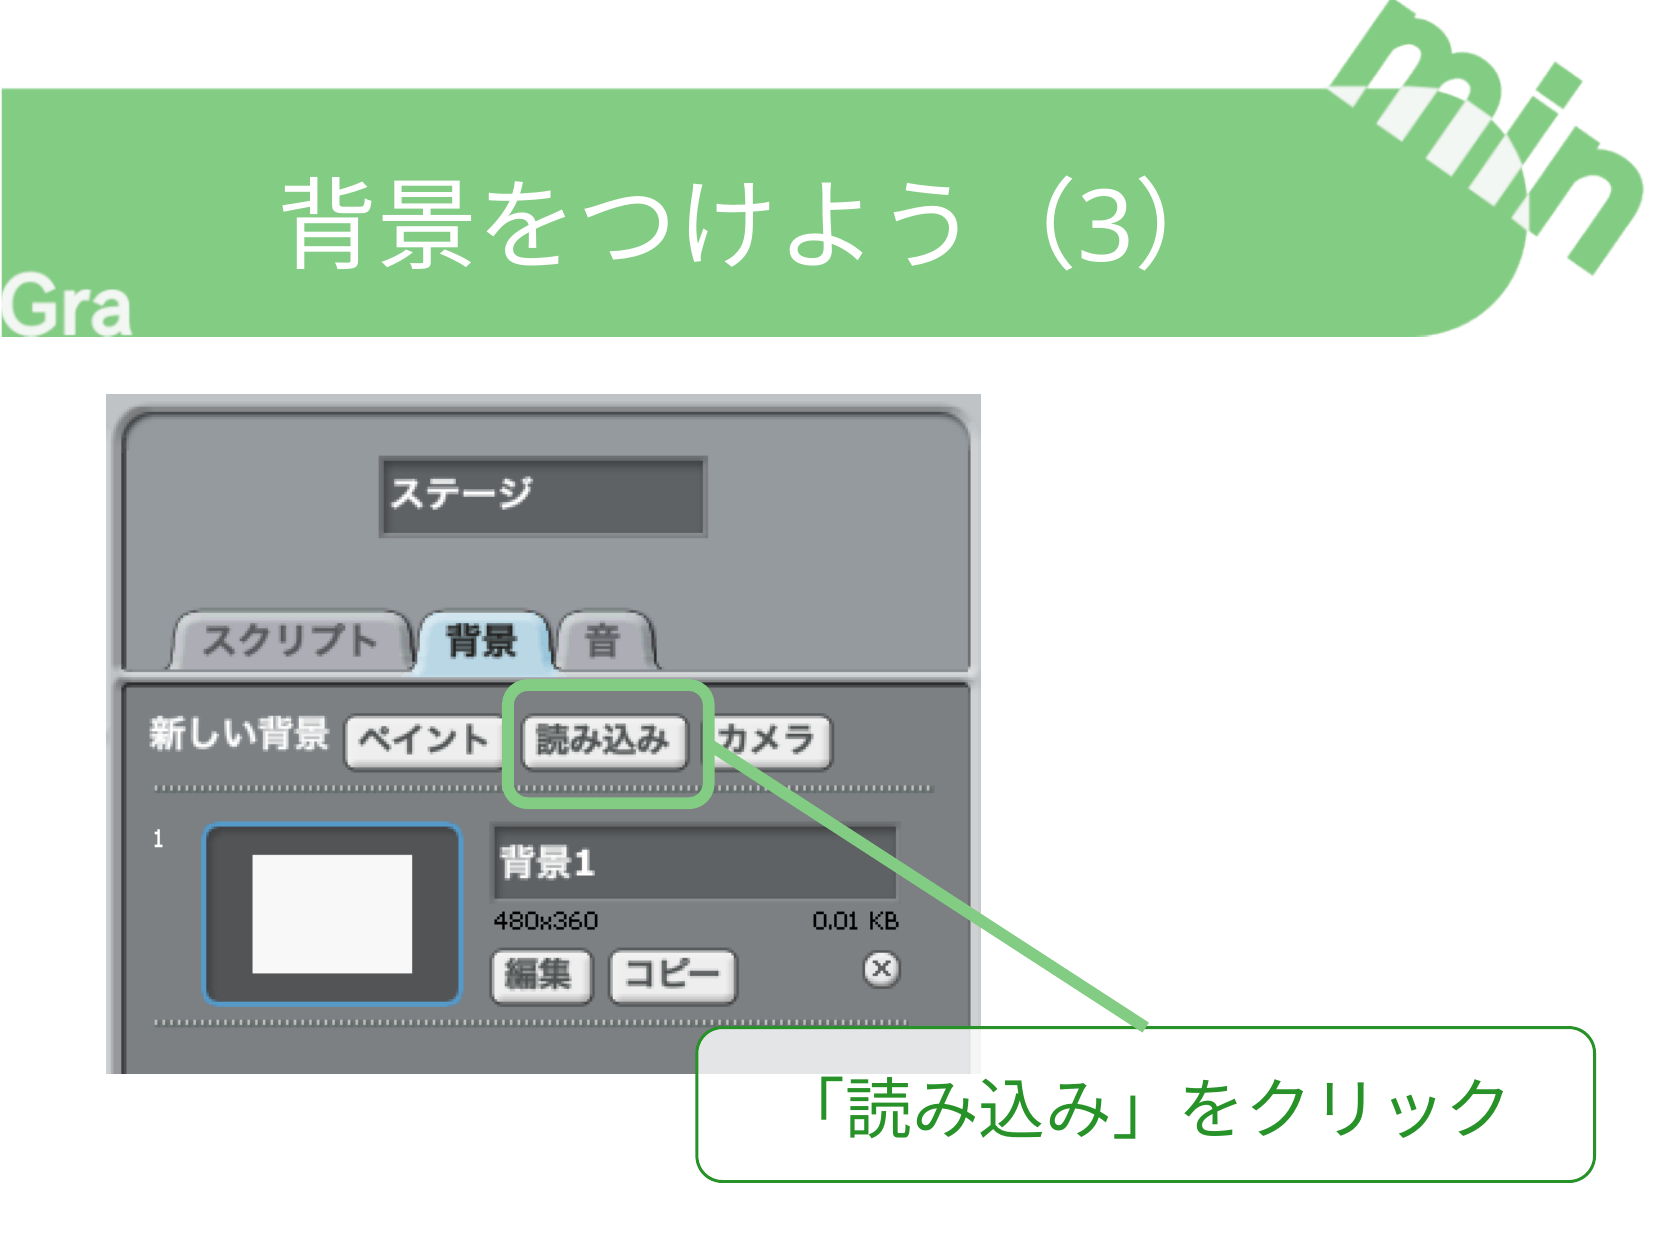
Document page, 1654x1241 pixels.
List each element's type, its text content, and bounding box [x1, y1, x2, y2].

text_box 「読み込み」をクリック [696, 1027, 1595, 1182]
picture [106, 394, 981, 1074]
title 背景をつけよう（3） [11, 134, 1501, 303]
picture [1, 0, 1654, 337]
picture [514, 691, 702, 797]
